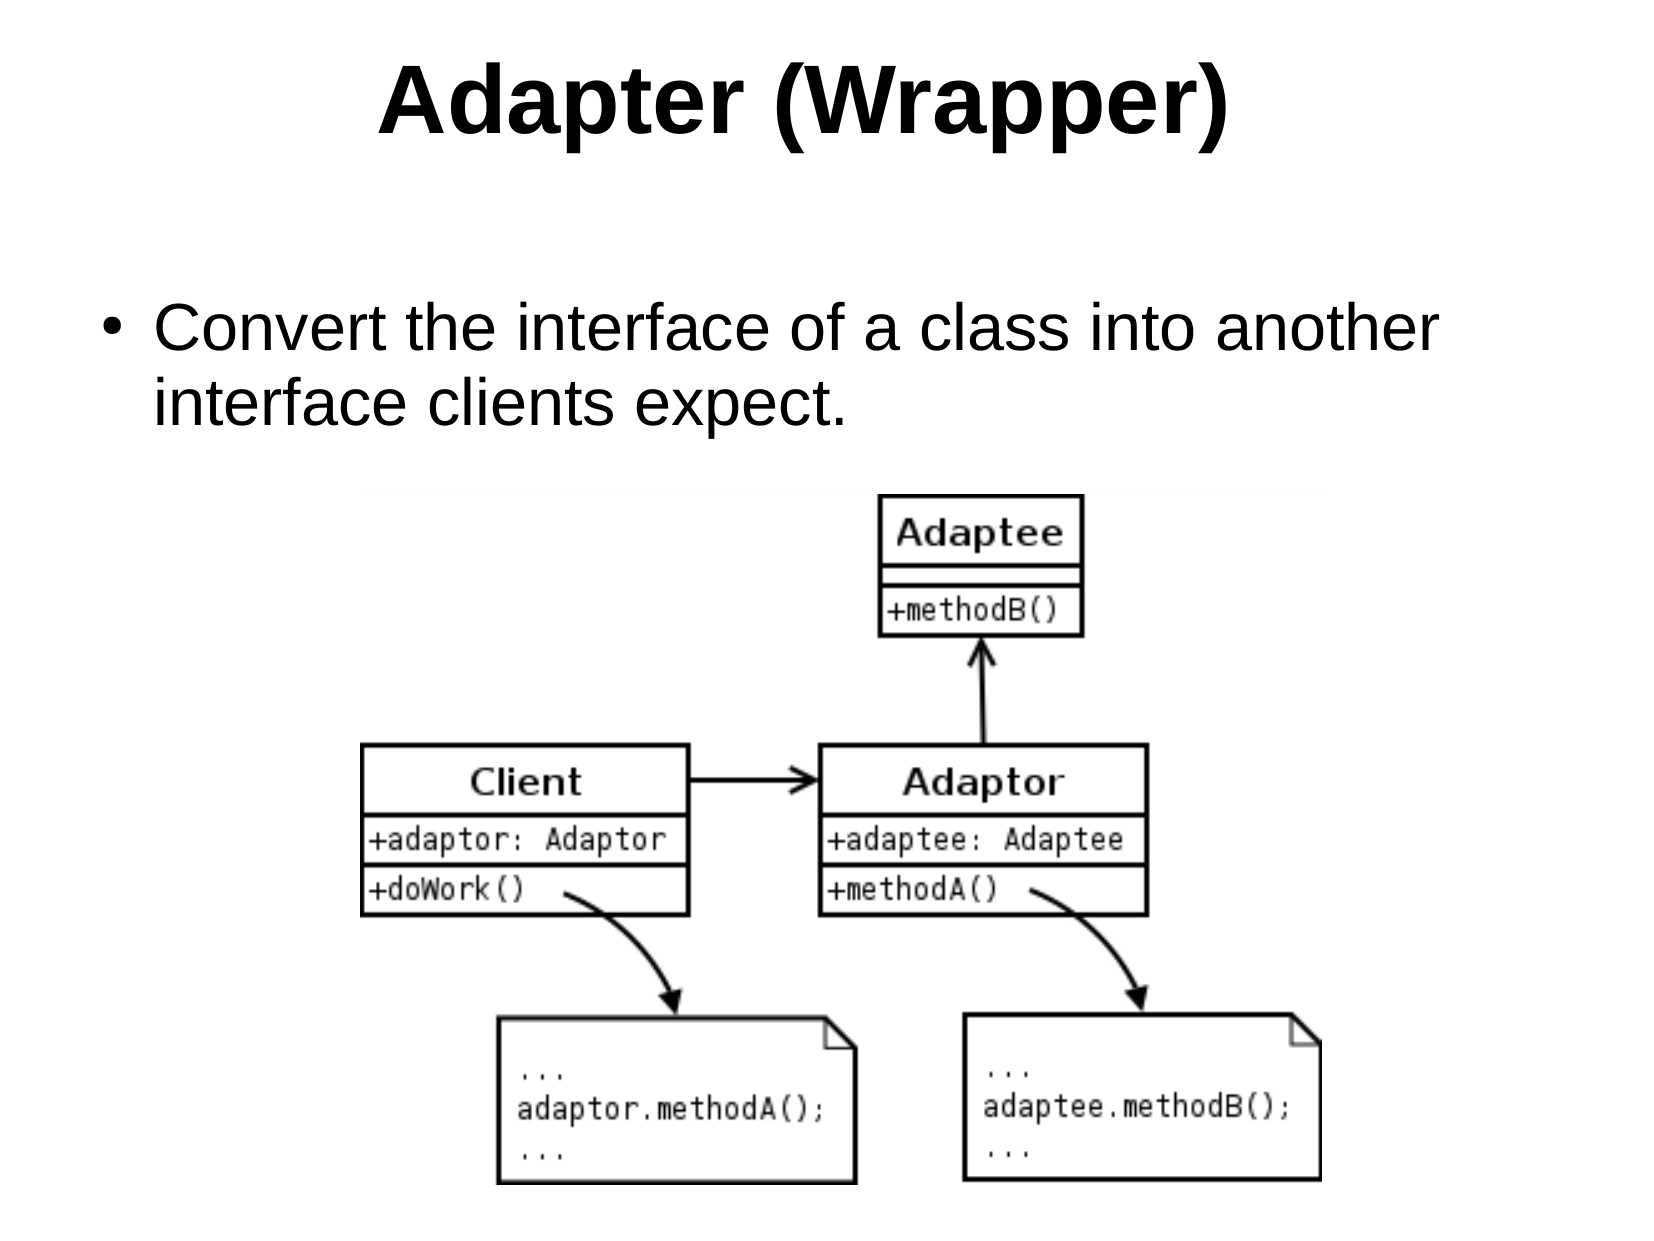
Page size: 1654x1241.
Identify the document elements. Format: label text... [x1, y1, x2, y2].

list Convert the interface of a class into another interface clients expect. [82, 290, 1571, 1010]
title Adapter (Wrapper) [60, 45, 1549, 155]
picture [360, 494, 1322, 1186]
